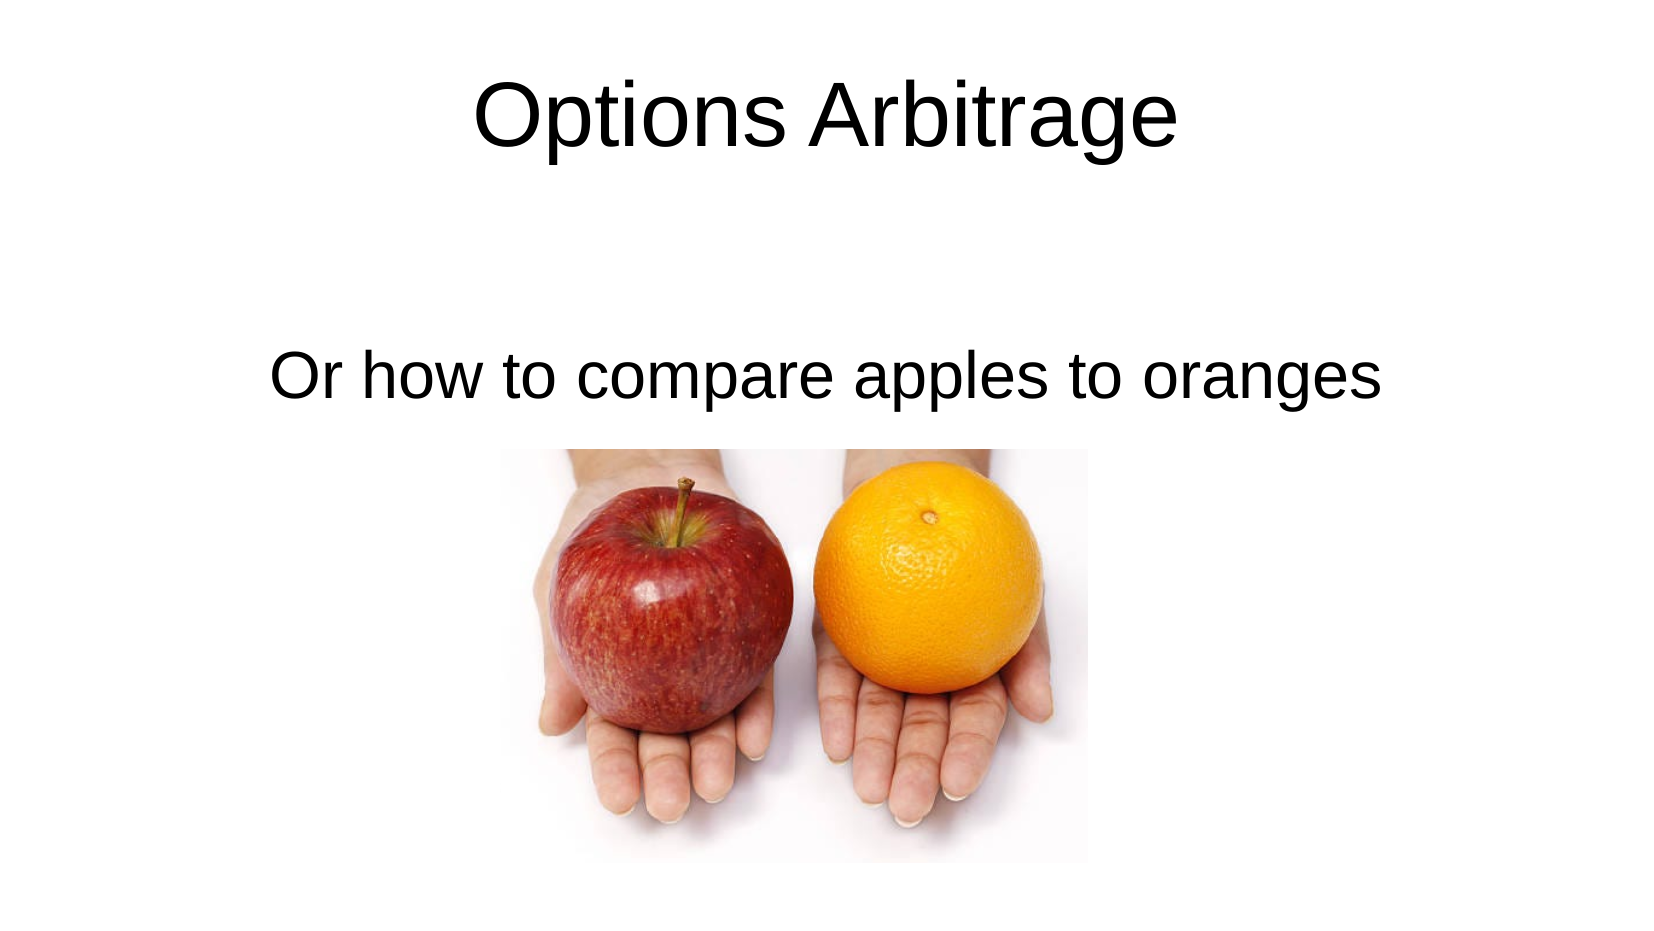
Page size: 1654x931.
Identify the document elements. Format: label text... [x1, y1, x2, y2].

title Options Arbitrage [82, 37, 1571, 193]
picture [500, 449, 1088, 863]
subtitle Or how to compare apples to oranges [82, 217, 1571, 758]
